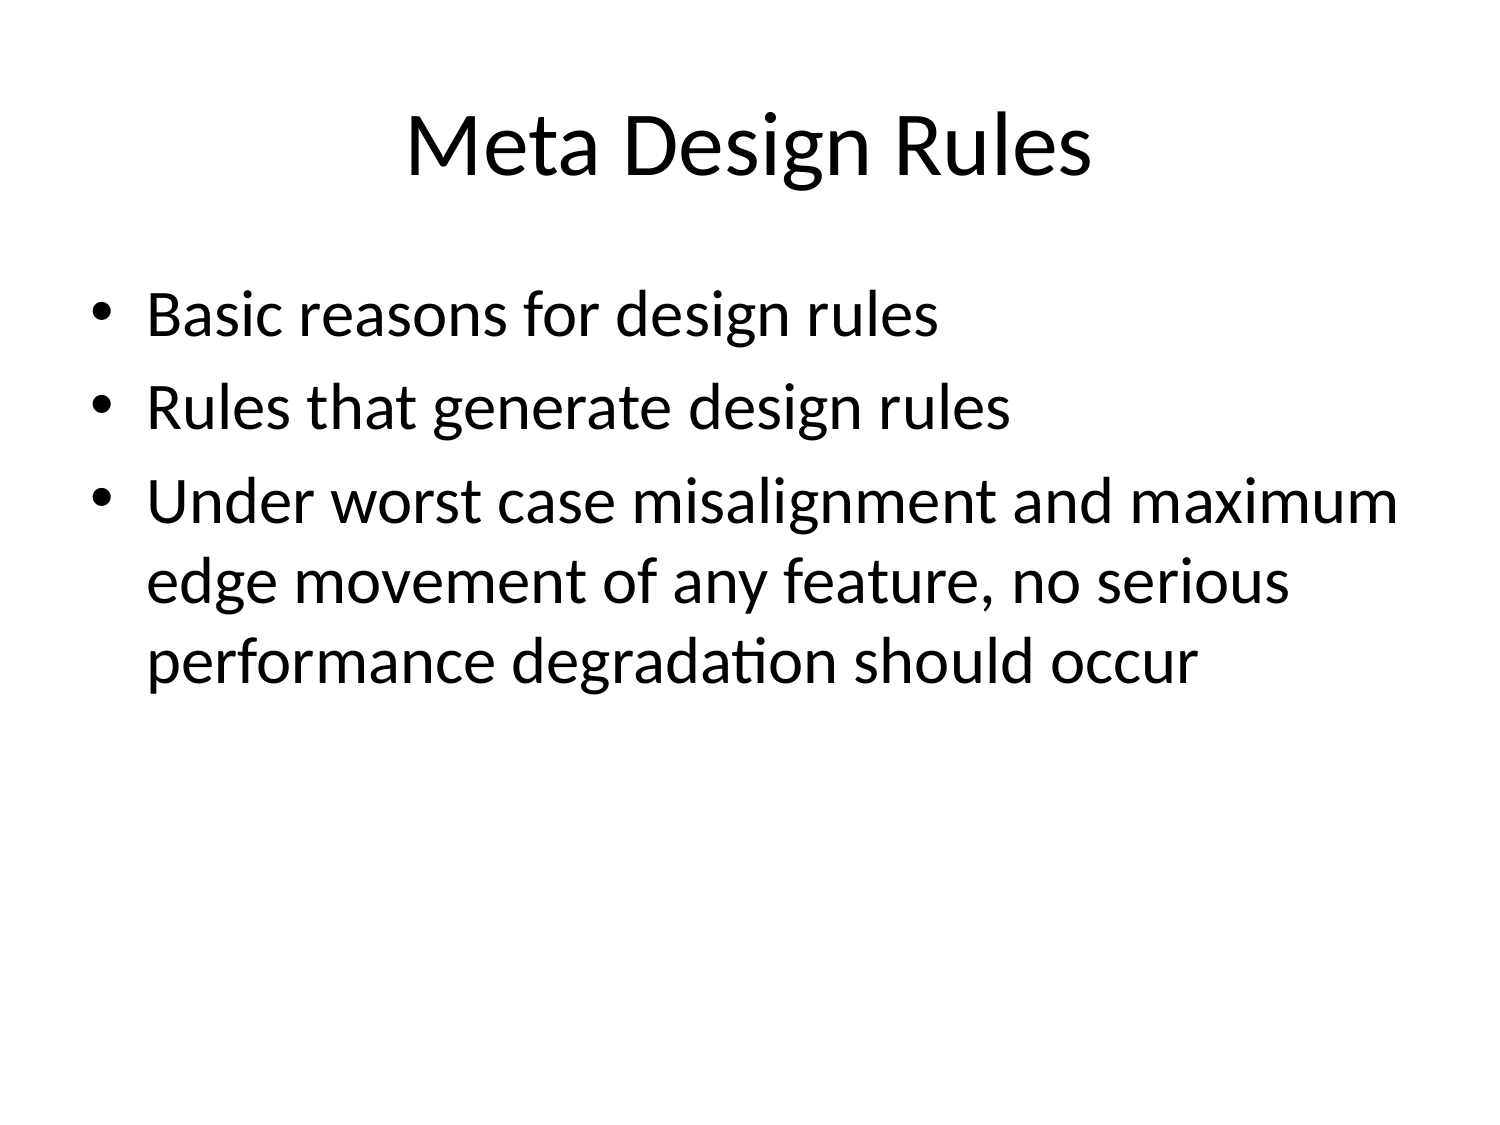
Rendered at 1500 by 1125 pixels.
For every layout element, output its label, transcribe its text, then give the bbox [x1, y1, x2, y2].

list Basic reasons for design rules Rules that generate design rules Under worst case misalignment and maximum edge movement of any feature, no serious performance degradation should occur [75, 262, 1425, 1005]
title Meta Design Rules [75, 45, 1425, 233]
